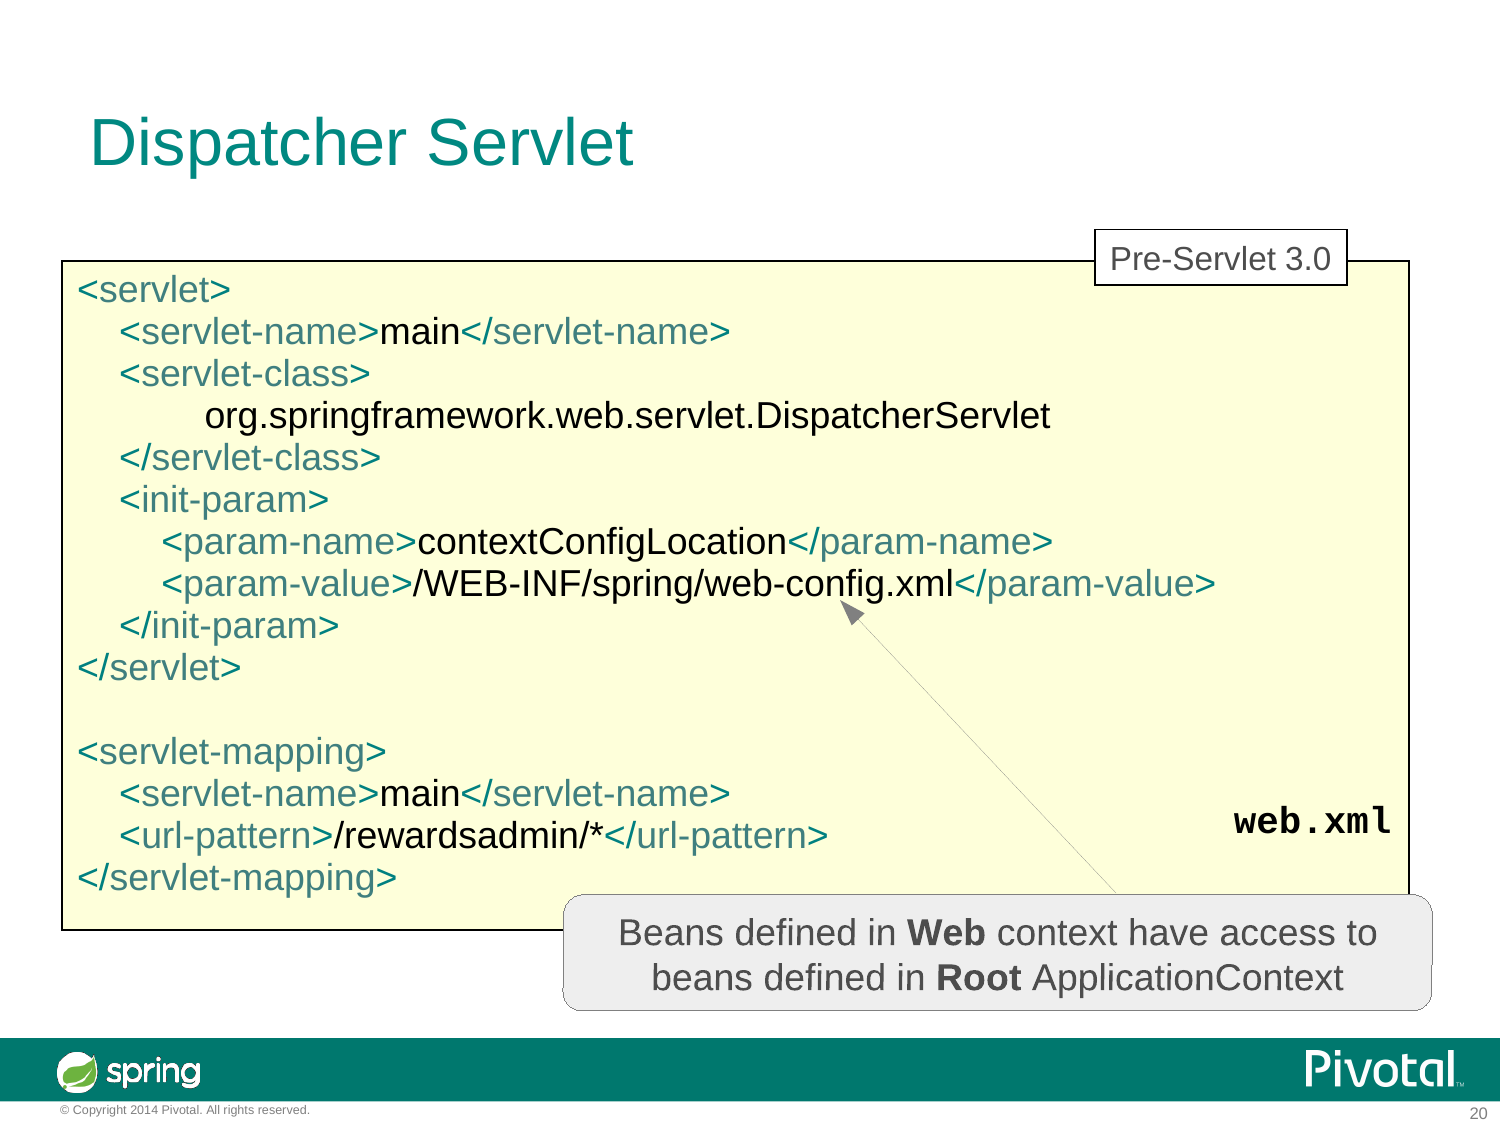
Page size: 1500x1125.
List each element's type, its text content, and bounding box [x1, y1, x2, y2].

picture [32, 1041, 210, 1103]
text_box Beans defined in Web context have access to beans defined in Root ApplicationContext [562, 894, 1433, 1011]
text_box web.xml [1219, 788, 1407, 848]
picture [1306, 1050, 1464, 1087]
title Dispatcher Servlet [75, 45, 1426, 233]
text_box <servlet> <servlet-name>main</servlet-name> <servlet-class> org.springframework.web.servlet.DispatcherServlet </servlet-class> <init-param> <param-name>contextConfigLocation</param-name> <param-value>/WEB-INF/spring/web-config.xml</param-value> </init-param> </servlet> <servlet-mapping> <servlet-name>main</servlet-name> <url-pattern>/rewardsadmin/*</url-pattern> </servlet-mapping> [62, 261, 1410, 931]
text_box Pre-Servlet 3.0 [1095, 229, 1347, 286]
